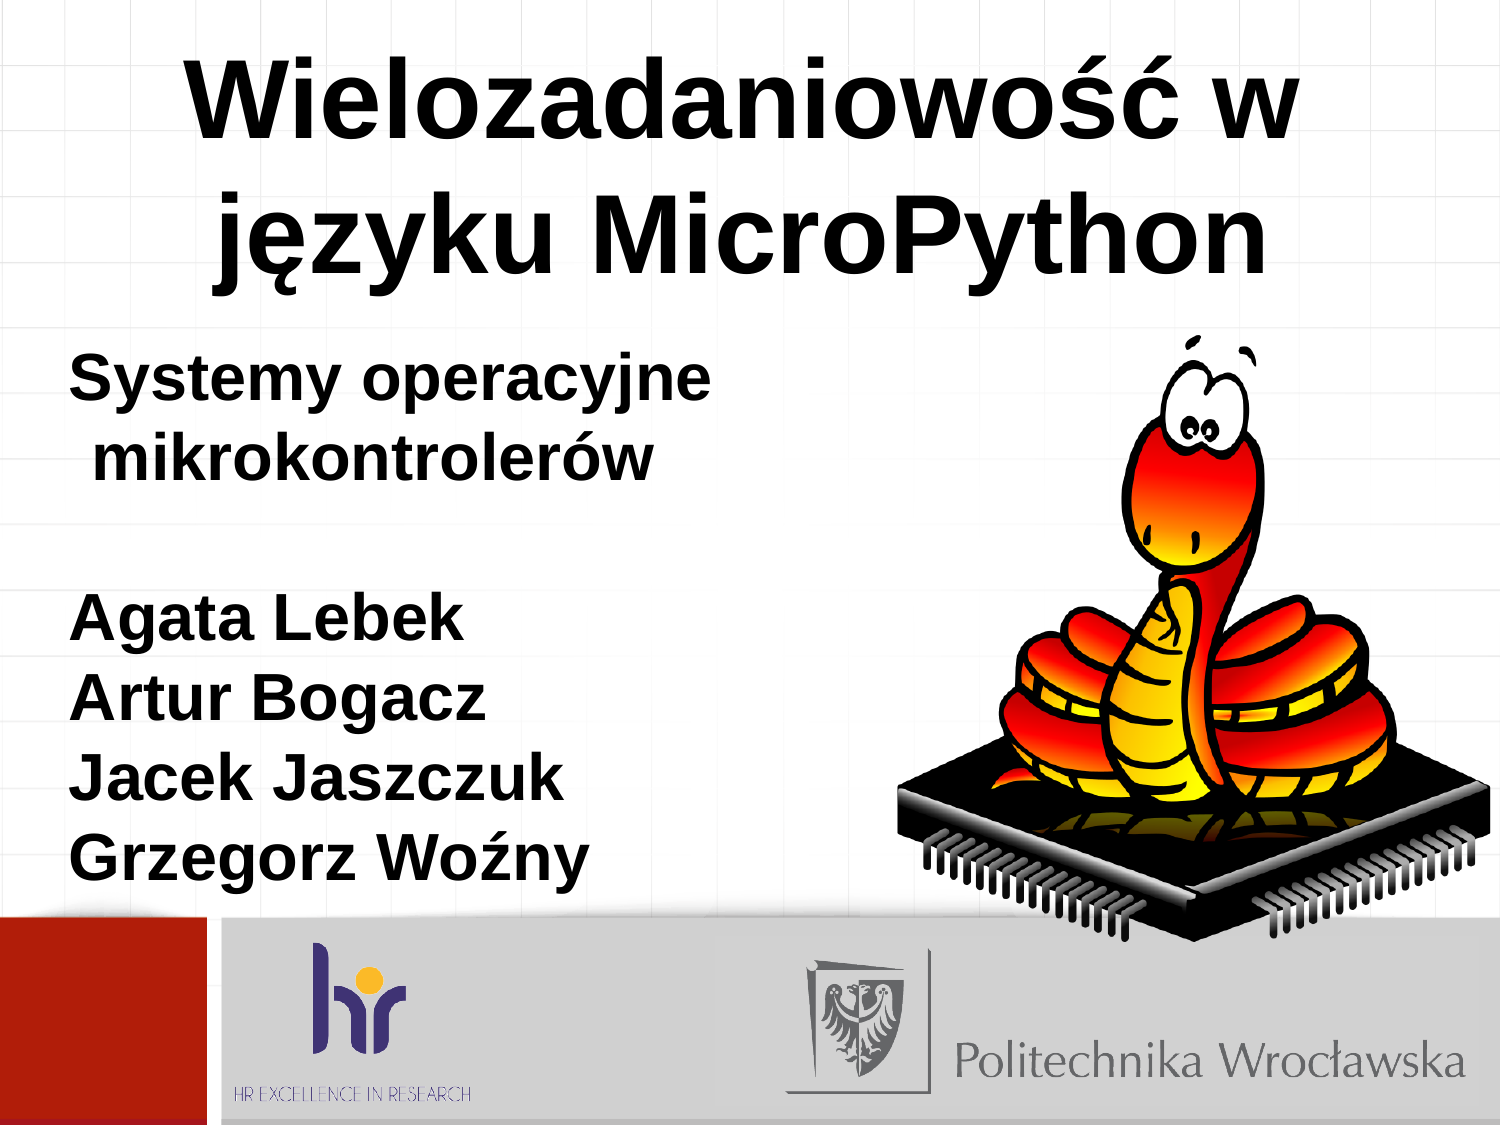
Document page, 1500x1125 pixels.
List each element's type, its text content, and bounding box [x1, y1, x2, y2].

list Wielozadaniowość w języku MicroPython [20, 19, 1480, 303]
list Systemy operacyjne mikrokontrolerów Agata Lebek Artur Bogacz Jacek Jaszczuk Grzegorz Woźny [20, 326, 886, 883]
picture [0, 0, 1500, 1125]
